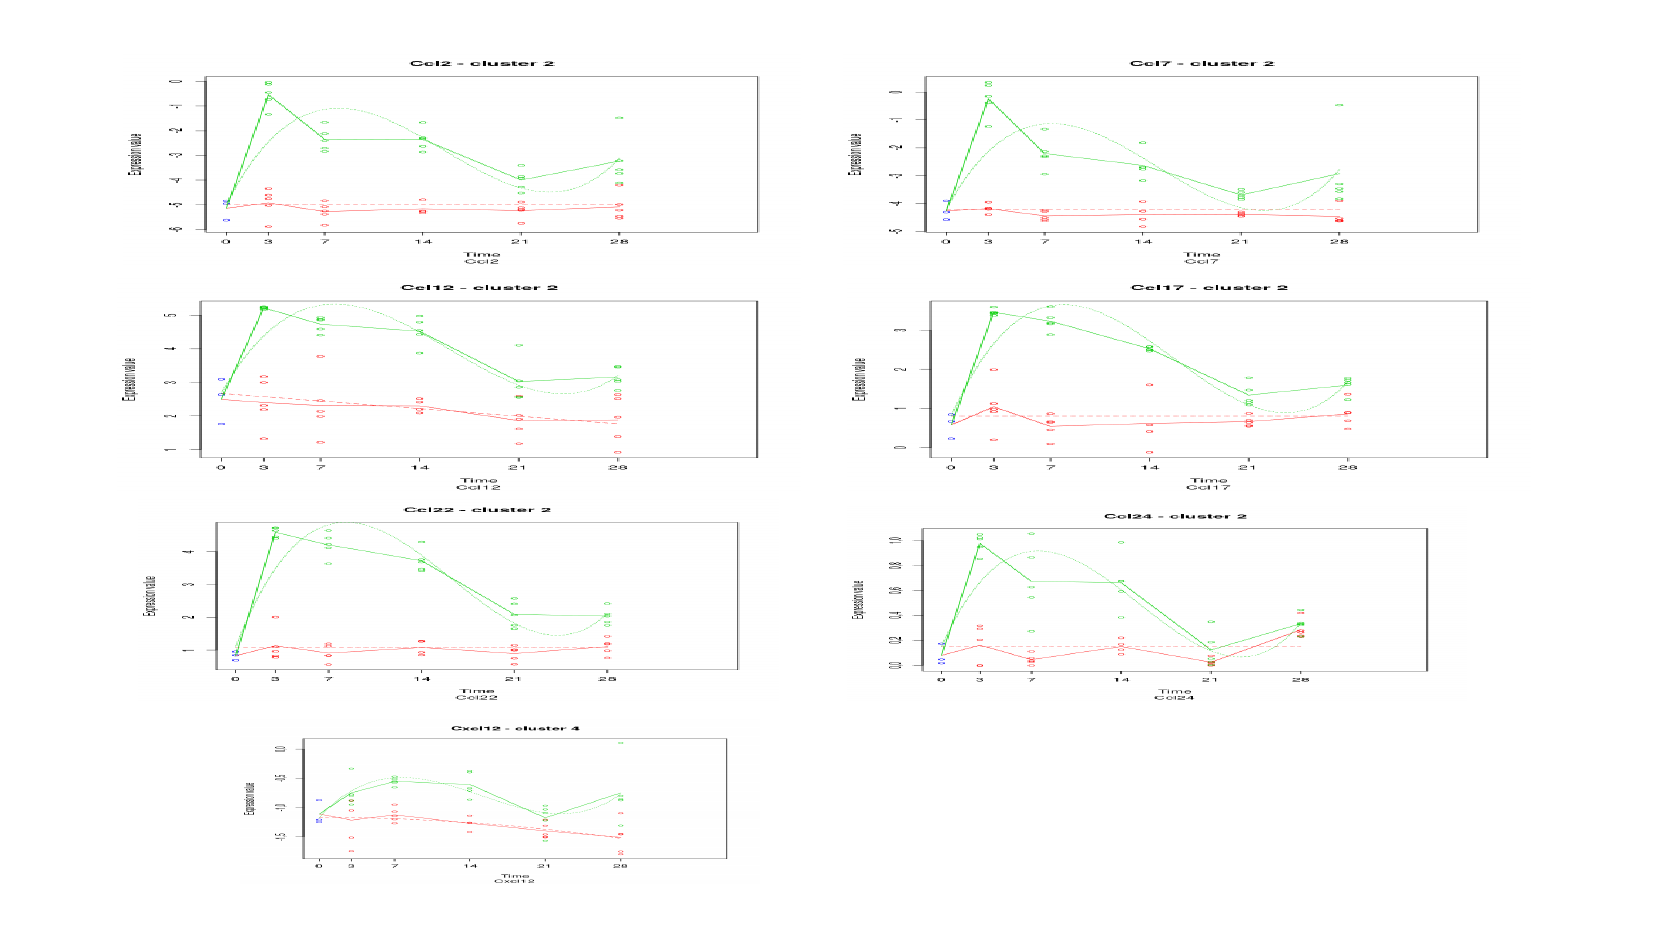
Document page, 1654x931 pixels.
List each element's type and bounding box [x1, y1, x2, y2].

picture [123, 50, 801, 265]
picture [240, 718, 760, 884]
picture [138, 497, 779, 701]
picture [117, 274, 801, 491]
picture [847, 504, 1467, 701]
picture [847, 274, 1531, 491]
picture [843, 50, 1521, 265]
